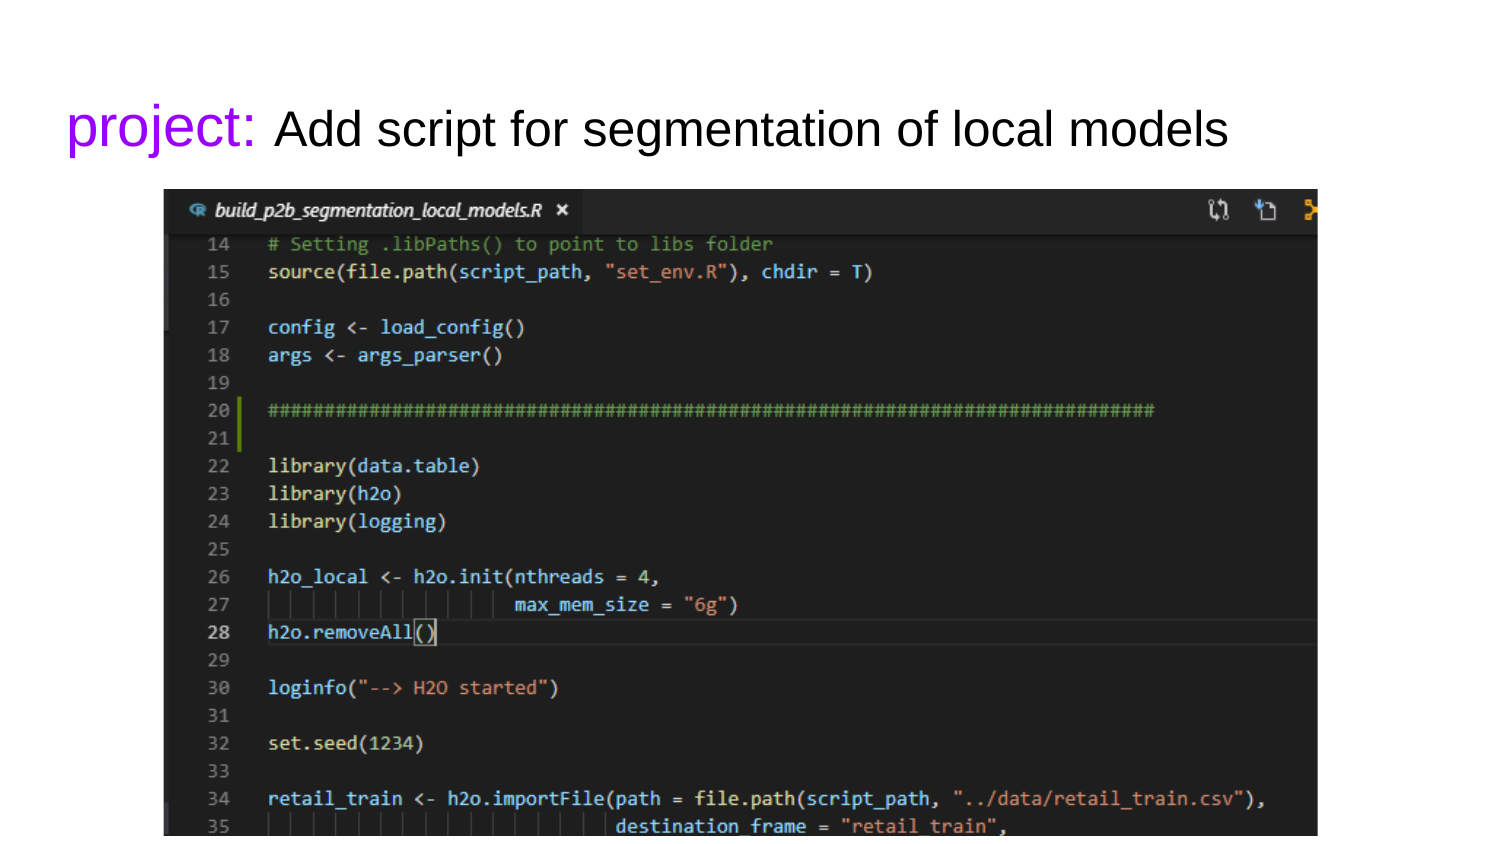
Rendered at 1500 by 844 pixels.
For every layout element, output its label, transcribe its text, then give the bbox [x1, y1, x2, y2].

title project: Add script for segmentation of local models [51, 72, 1449, 167]
picture [163, 189, 1318, 836]
